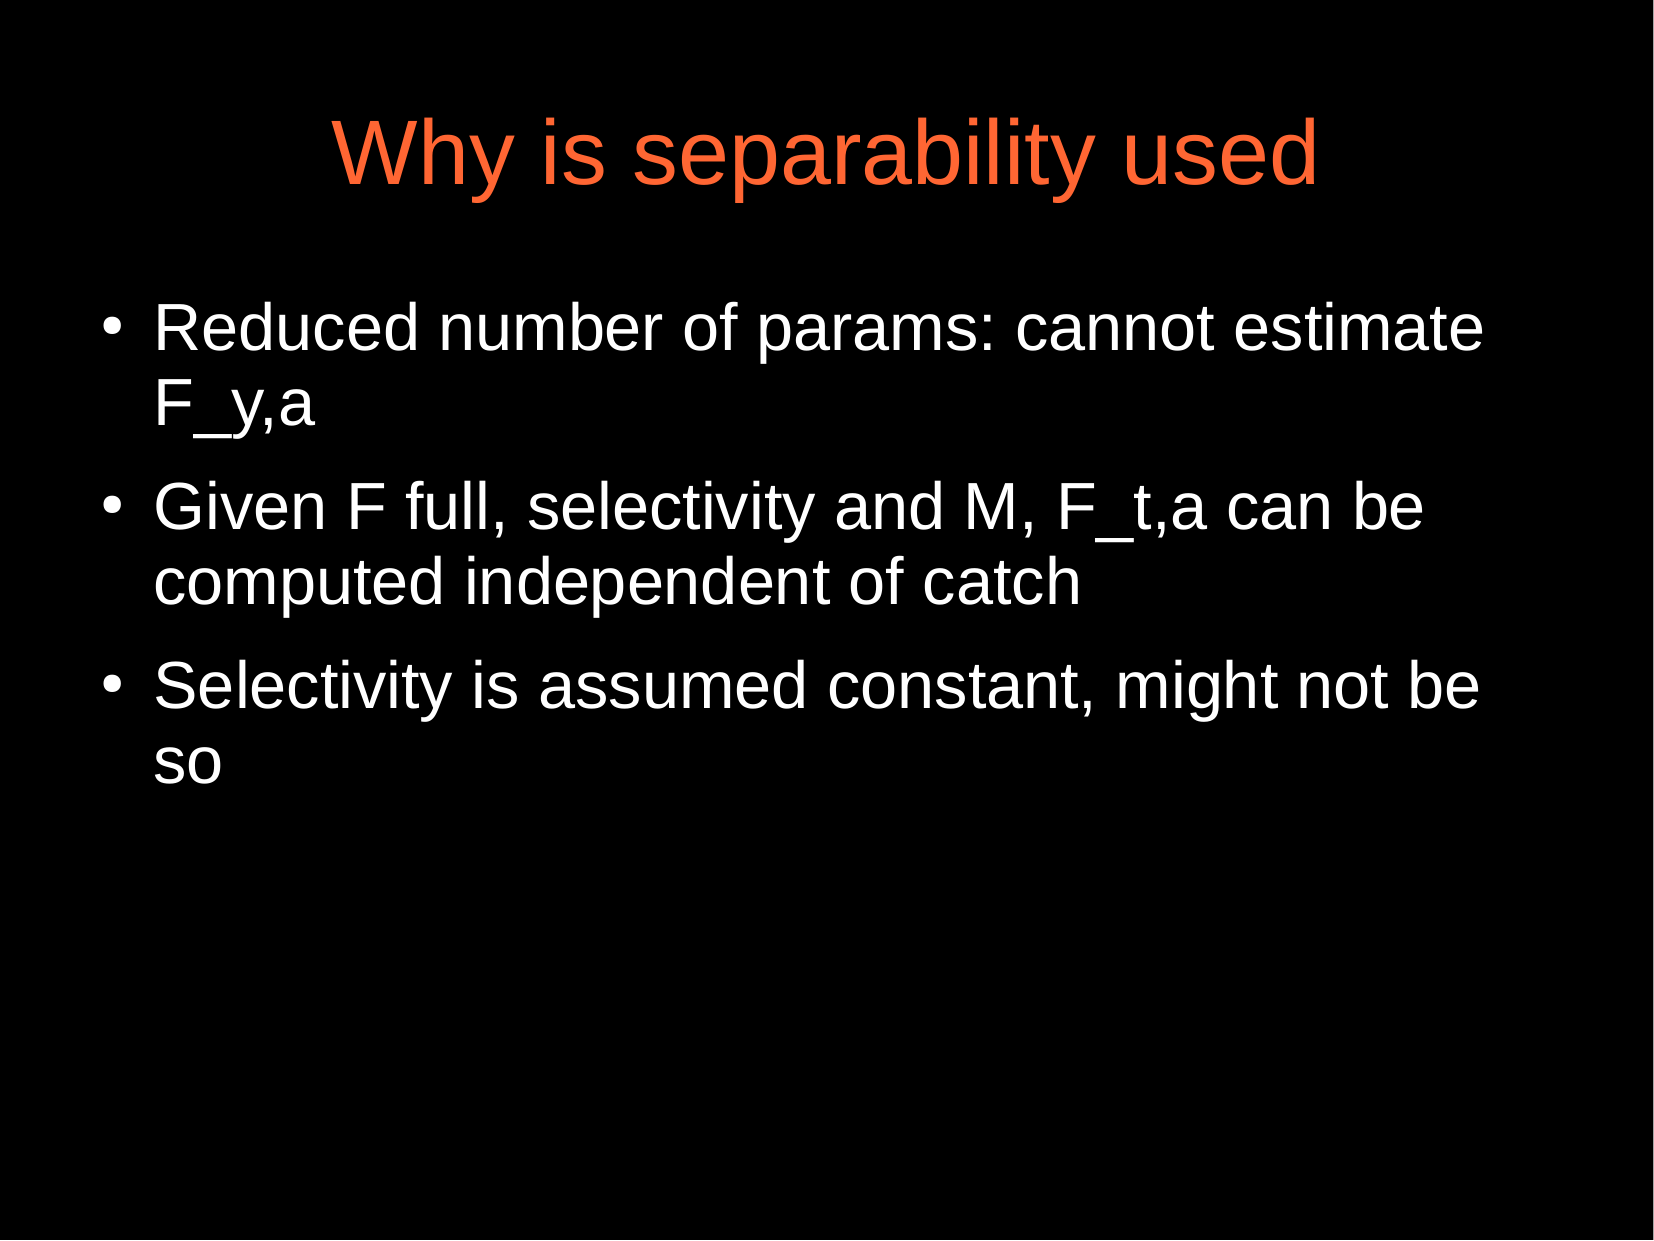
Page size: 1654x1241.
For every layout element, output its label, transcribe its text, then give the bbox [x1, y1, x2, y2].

list Reduced number of params: cannot estimate F_y,a Given F full, selectivity and M, F_t,a can be computed independent of catch Selectivity is assumed constant, might not be so [82, 290, 1571, 1109]
title Why is separability used [82, 49, 1571, 257]
